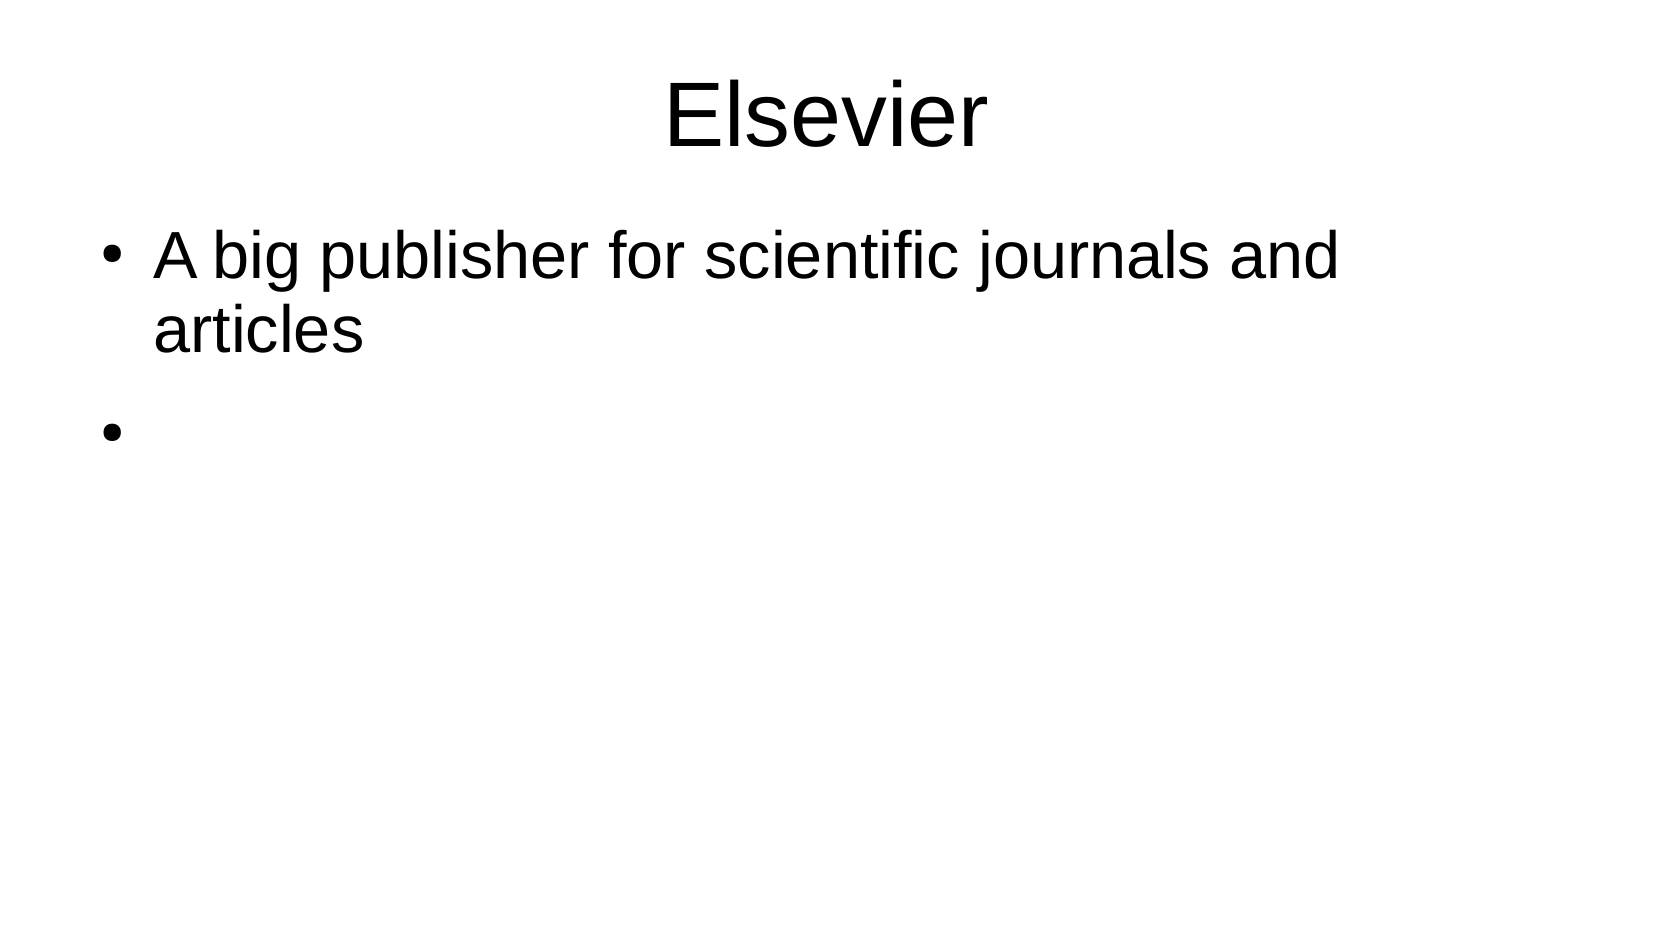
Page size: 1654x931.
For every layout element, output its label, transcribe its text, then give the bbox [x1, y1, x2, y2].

list A big publisher for scientific journals and articles [82, 217, 1571, 758]
title Elsevier [82, 37, 1571, 193]
